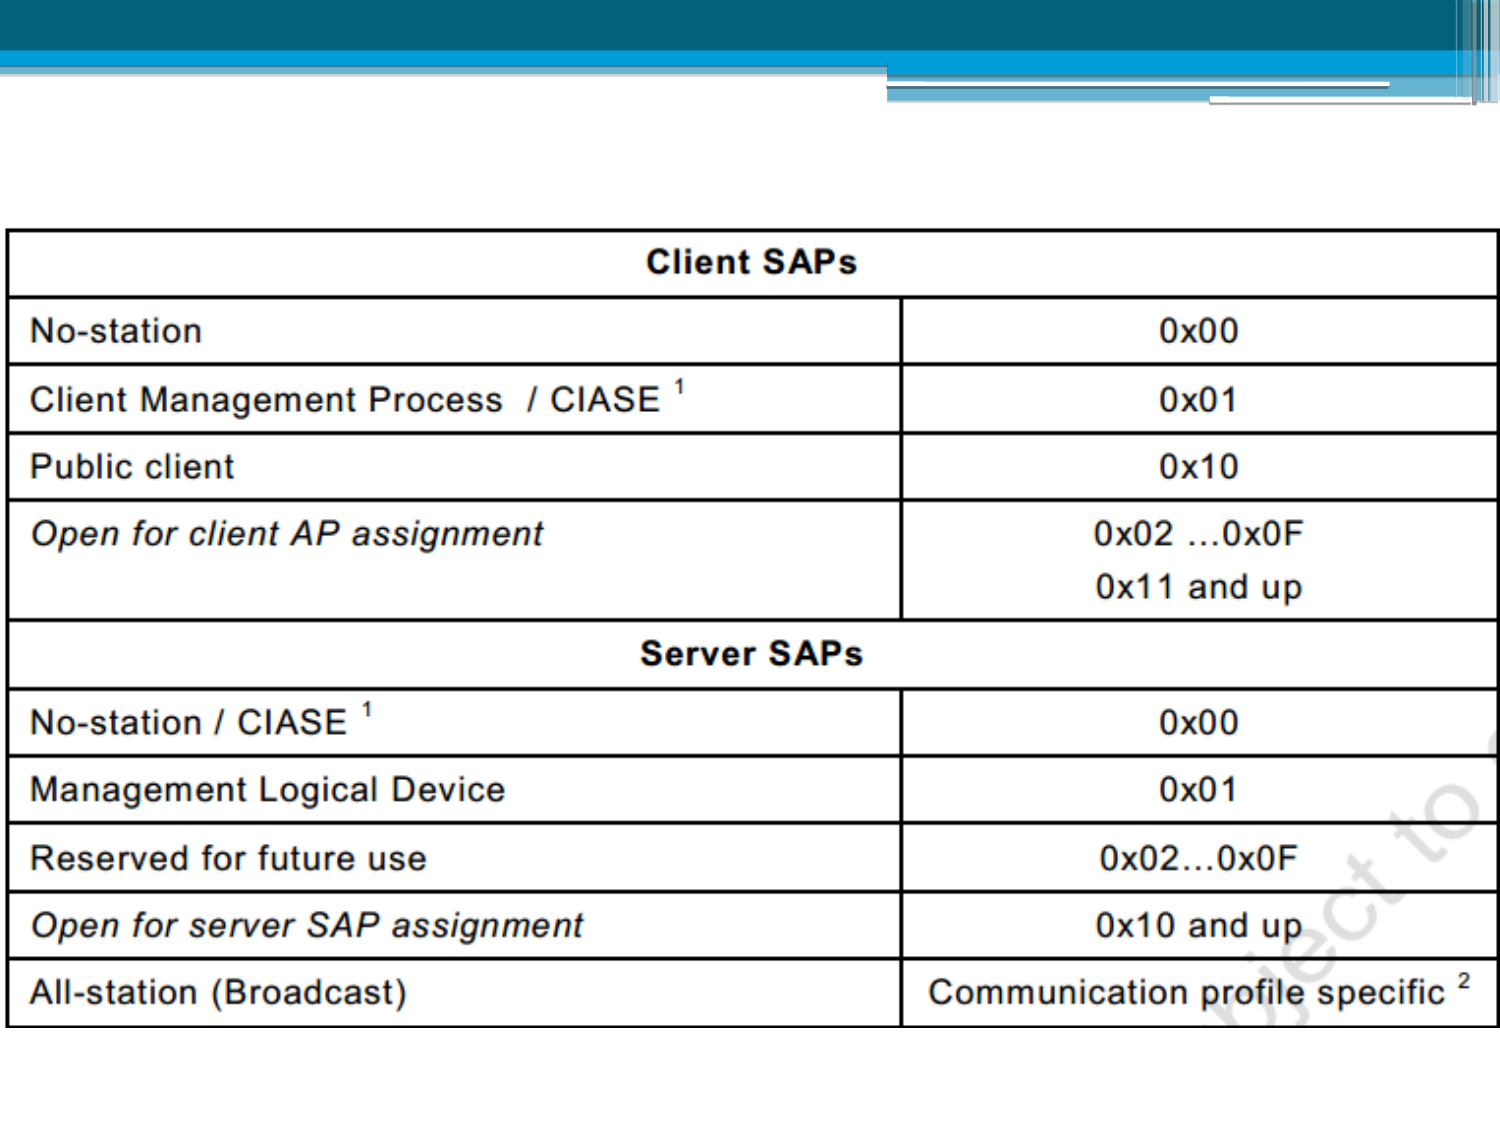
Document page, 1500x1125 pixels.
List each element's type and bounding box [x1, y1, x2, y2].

picture [0, 221, 1500, 1028]
